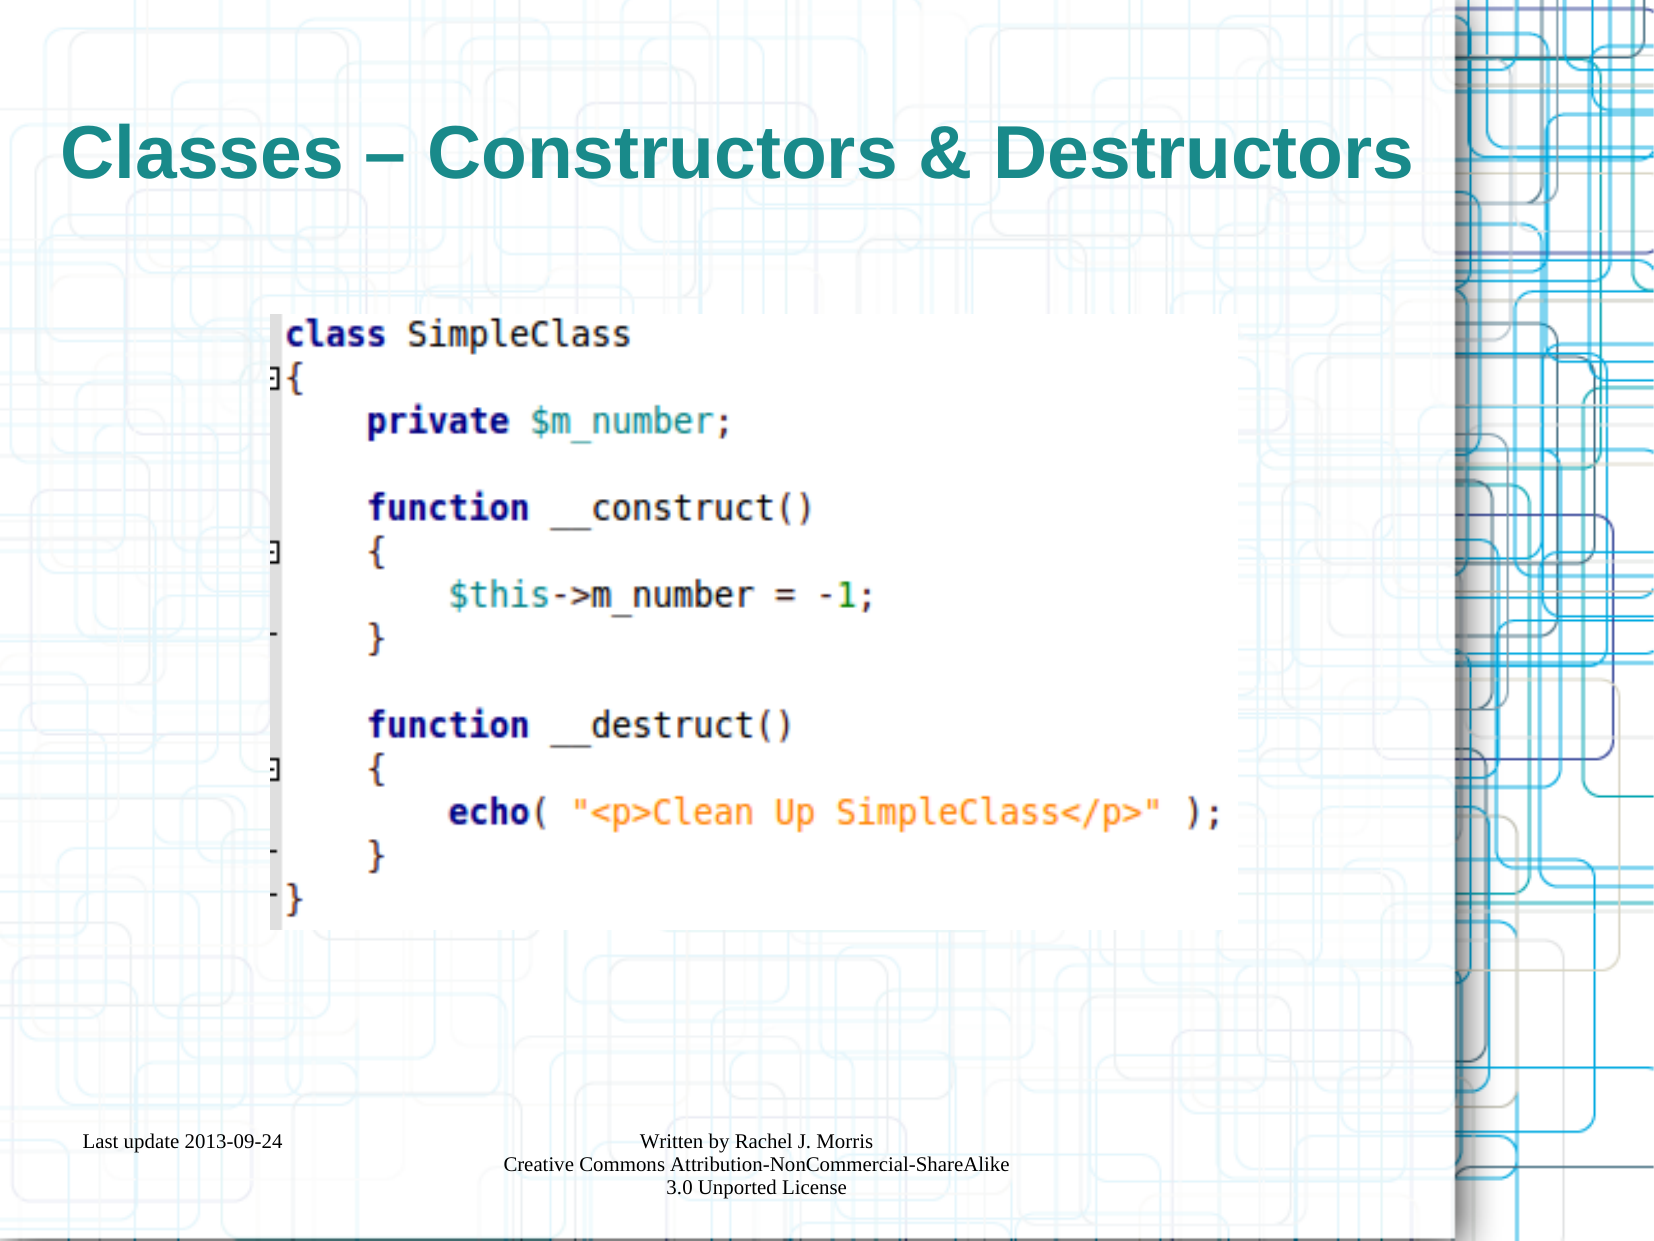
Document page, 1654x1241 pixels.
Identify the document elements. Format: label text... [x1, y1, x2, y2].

picture [0, 0, 1654, 1241]
title Classes – Constructors & Destructors [59, 49, 1418, 257]
